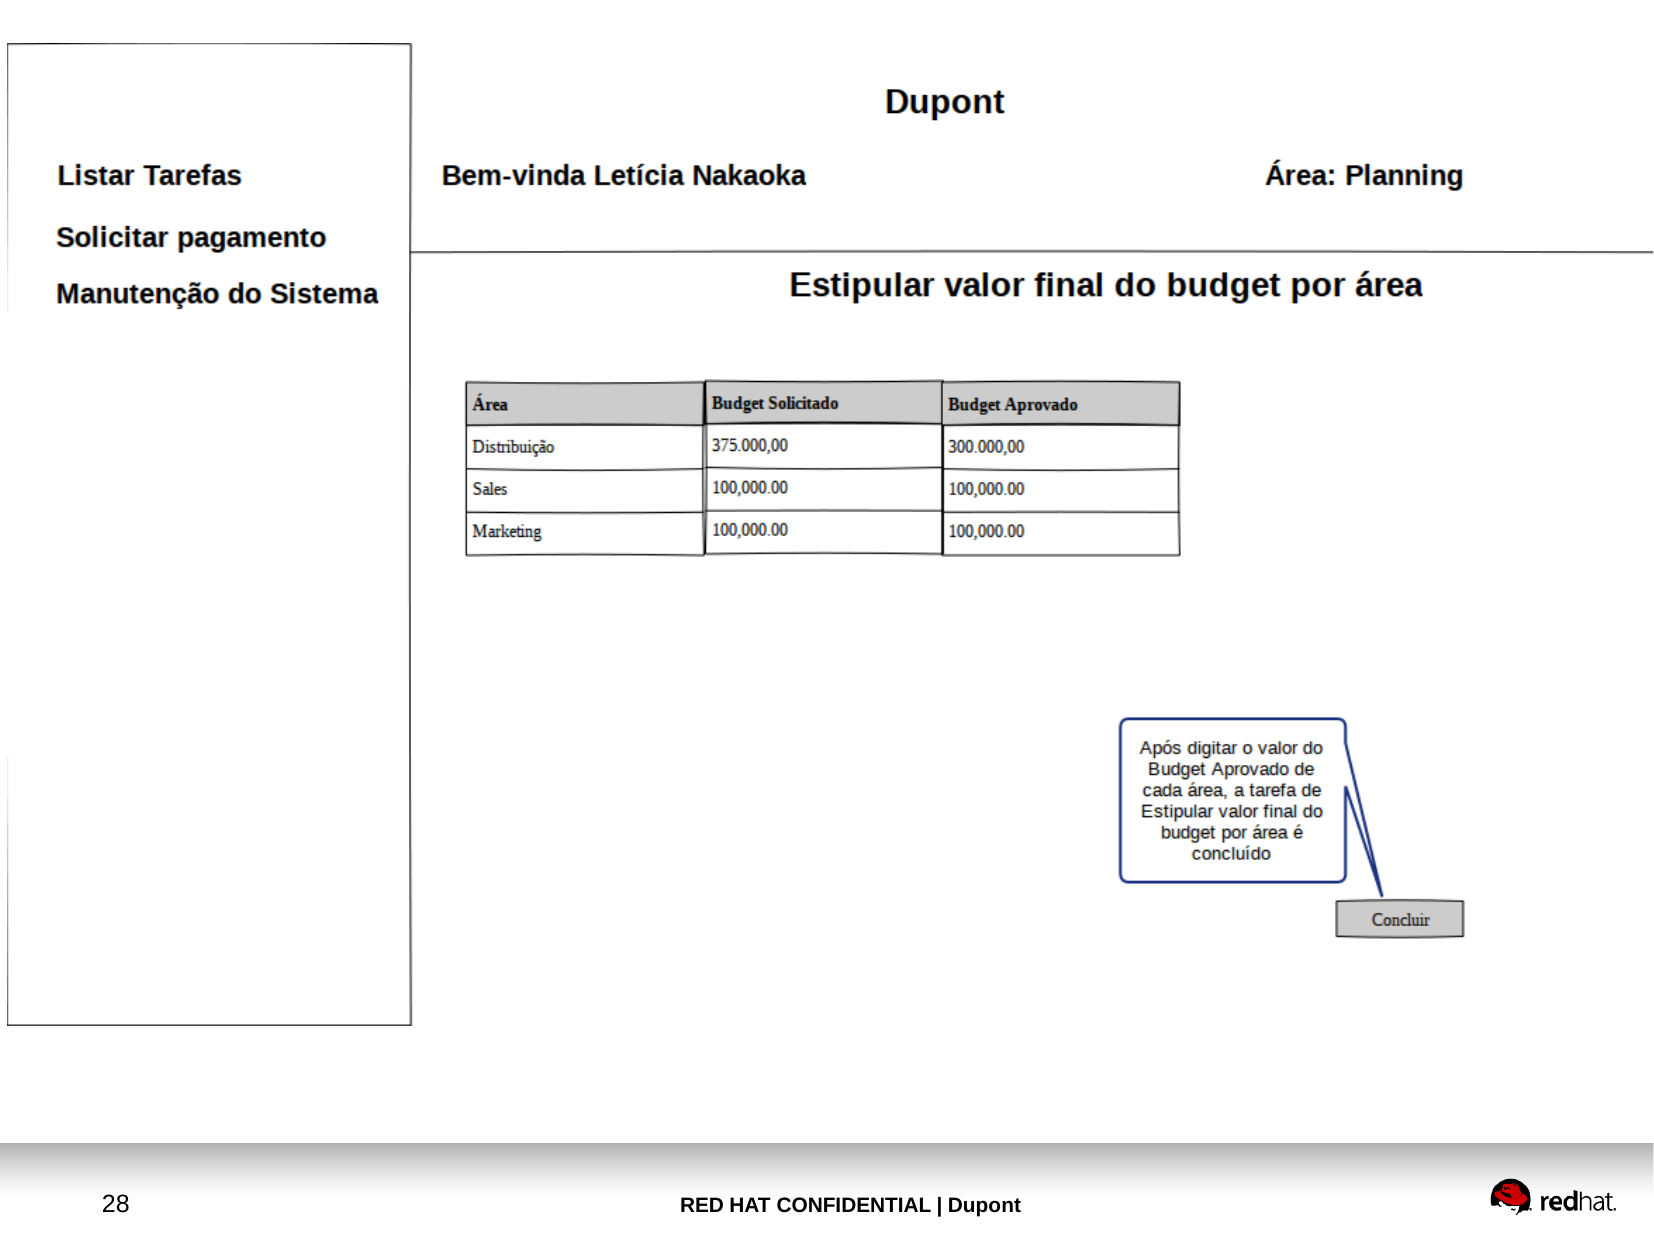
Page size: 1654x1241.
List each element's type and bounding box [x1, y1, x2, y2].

picture [7, 43, 1654, 1026]
picture [0, 1143, 1654, 1241]
